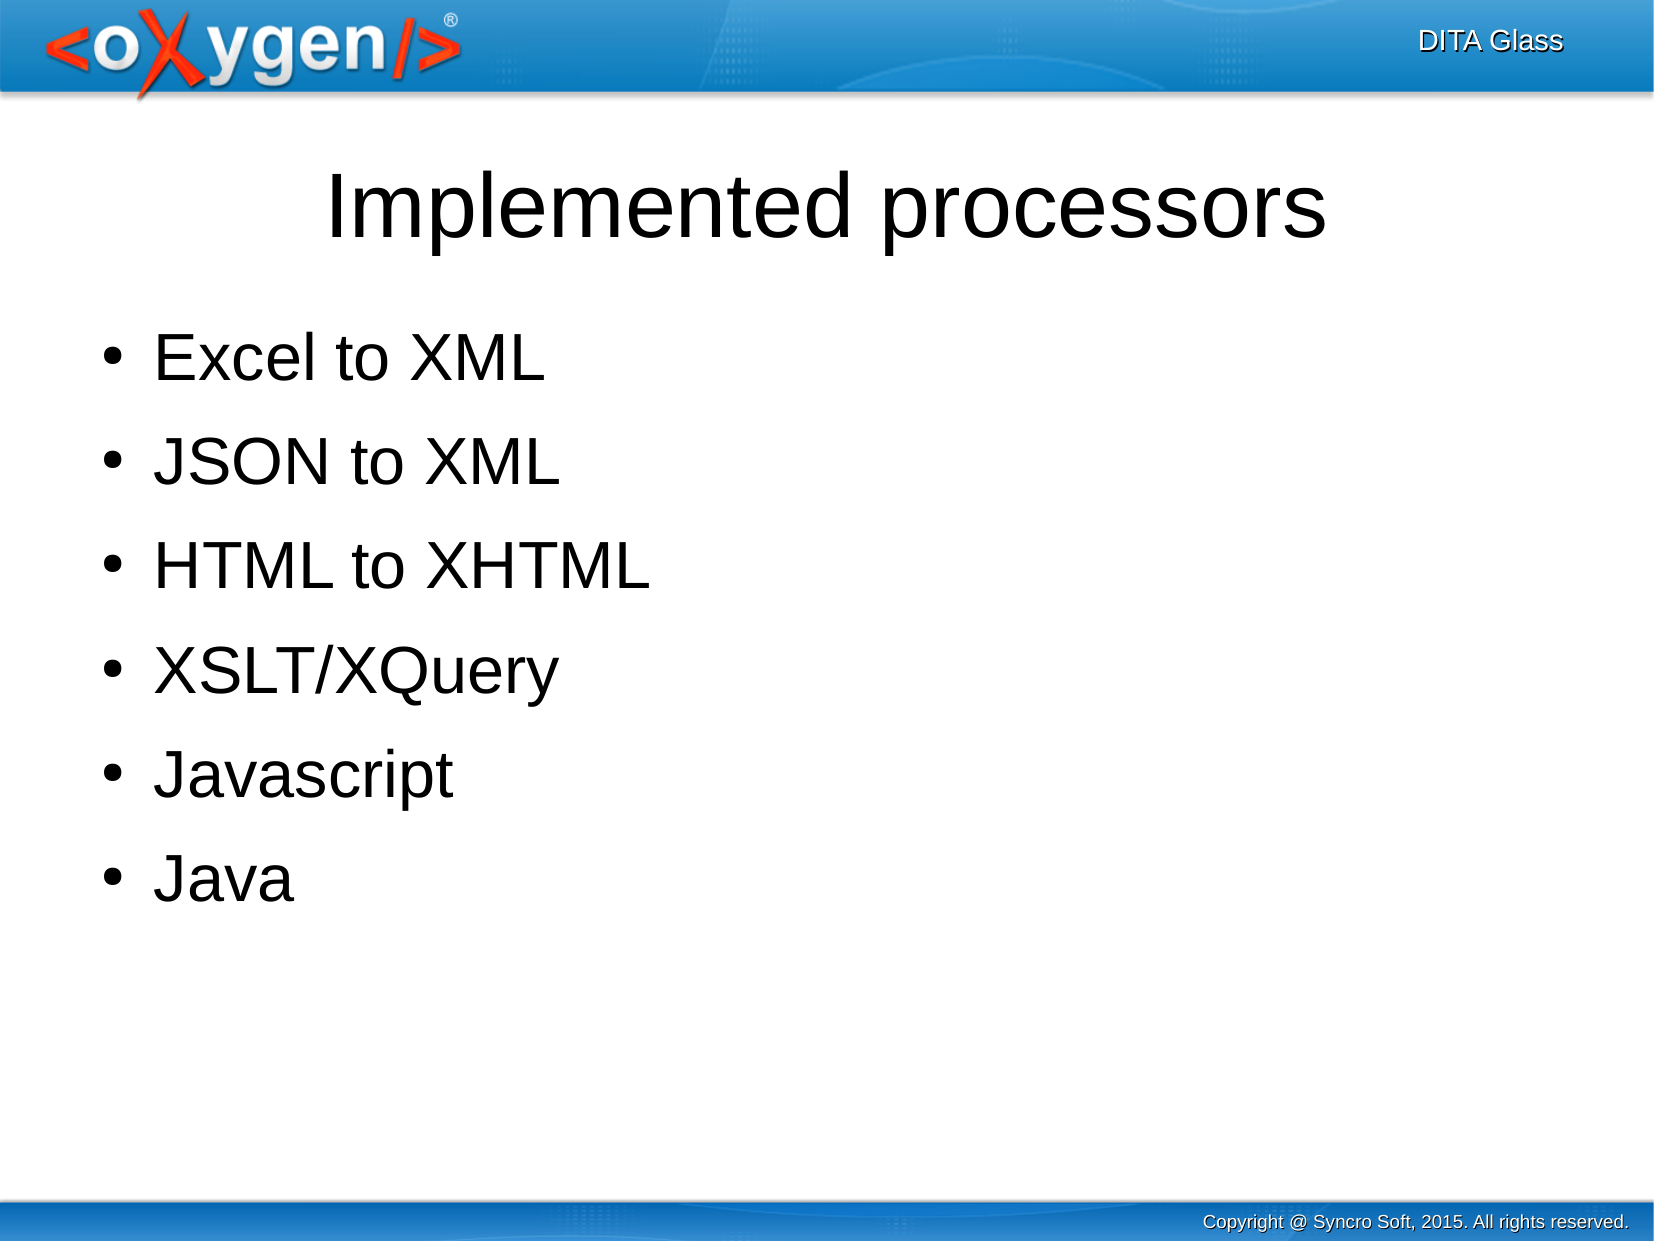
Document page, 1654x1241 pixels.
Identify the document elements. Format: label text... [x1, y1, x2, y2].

picture [0, 0, 1654, 109]
picture [0, 1195, 1654, 1241]
title Implemented processors [82, 102, 1571, 310]
list Excel to XML JSON to XML HTML to XHTML XSLT/XQuery Javascript Java [83, 319, 1561, 1171]
